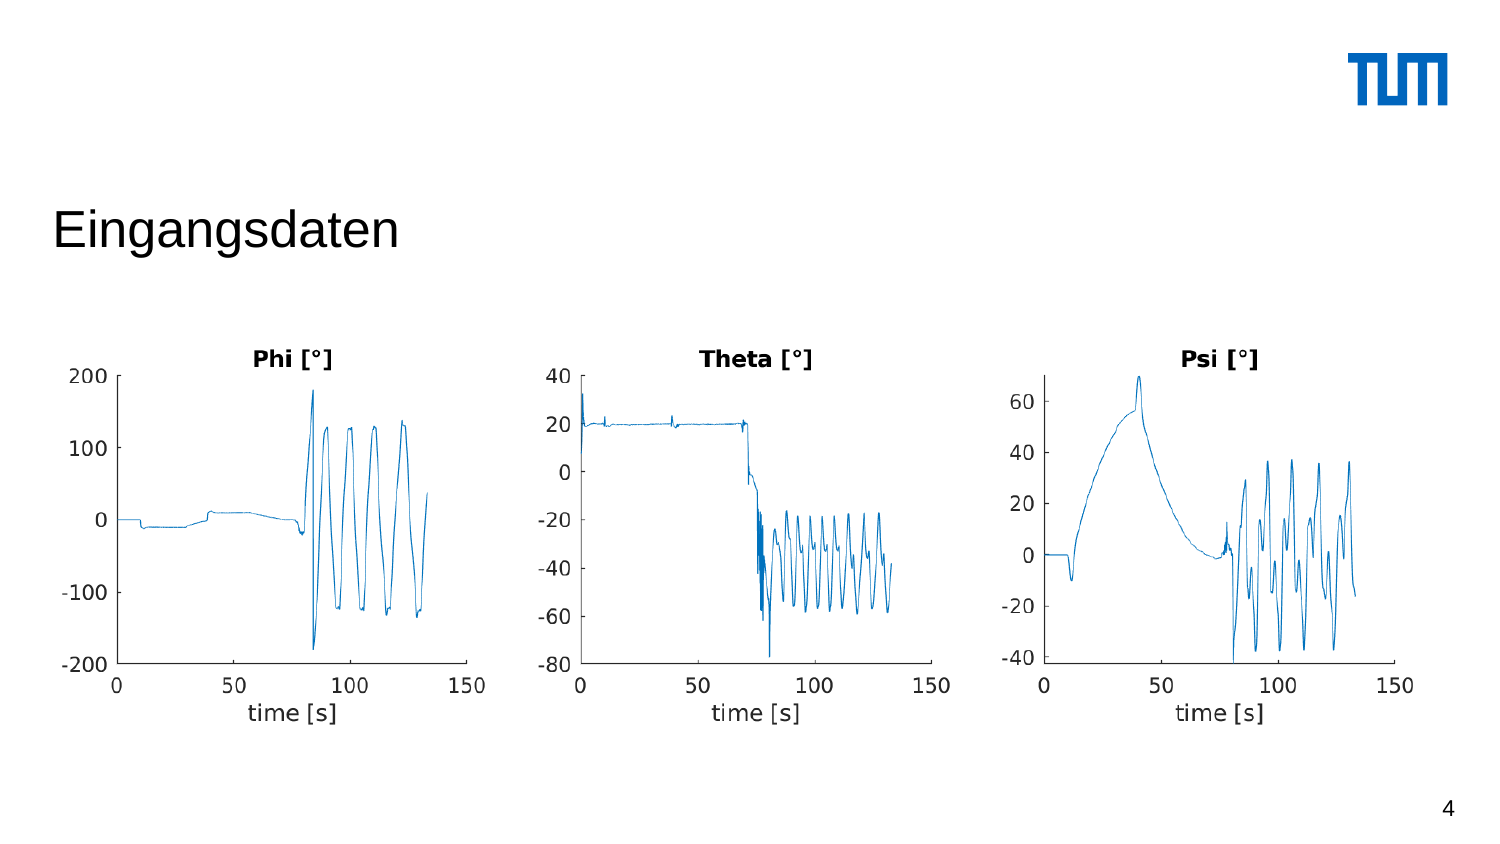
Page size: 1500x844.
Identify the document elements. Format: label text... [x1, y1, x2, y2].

picture [52, 314, 1437, 751]
title Eingangsdaten [52, 159, 1449, 301]
